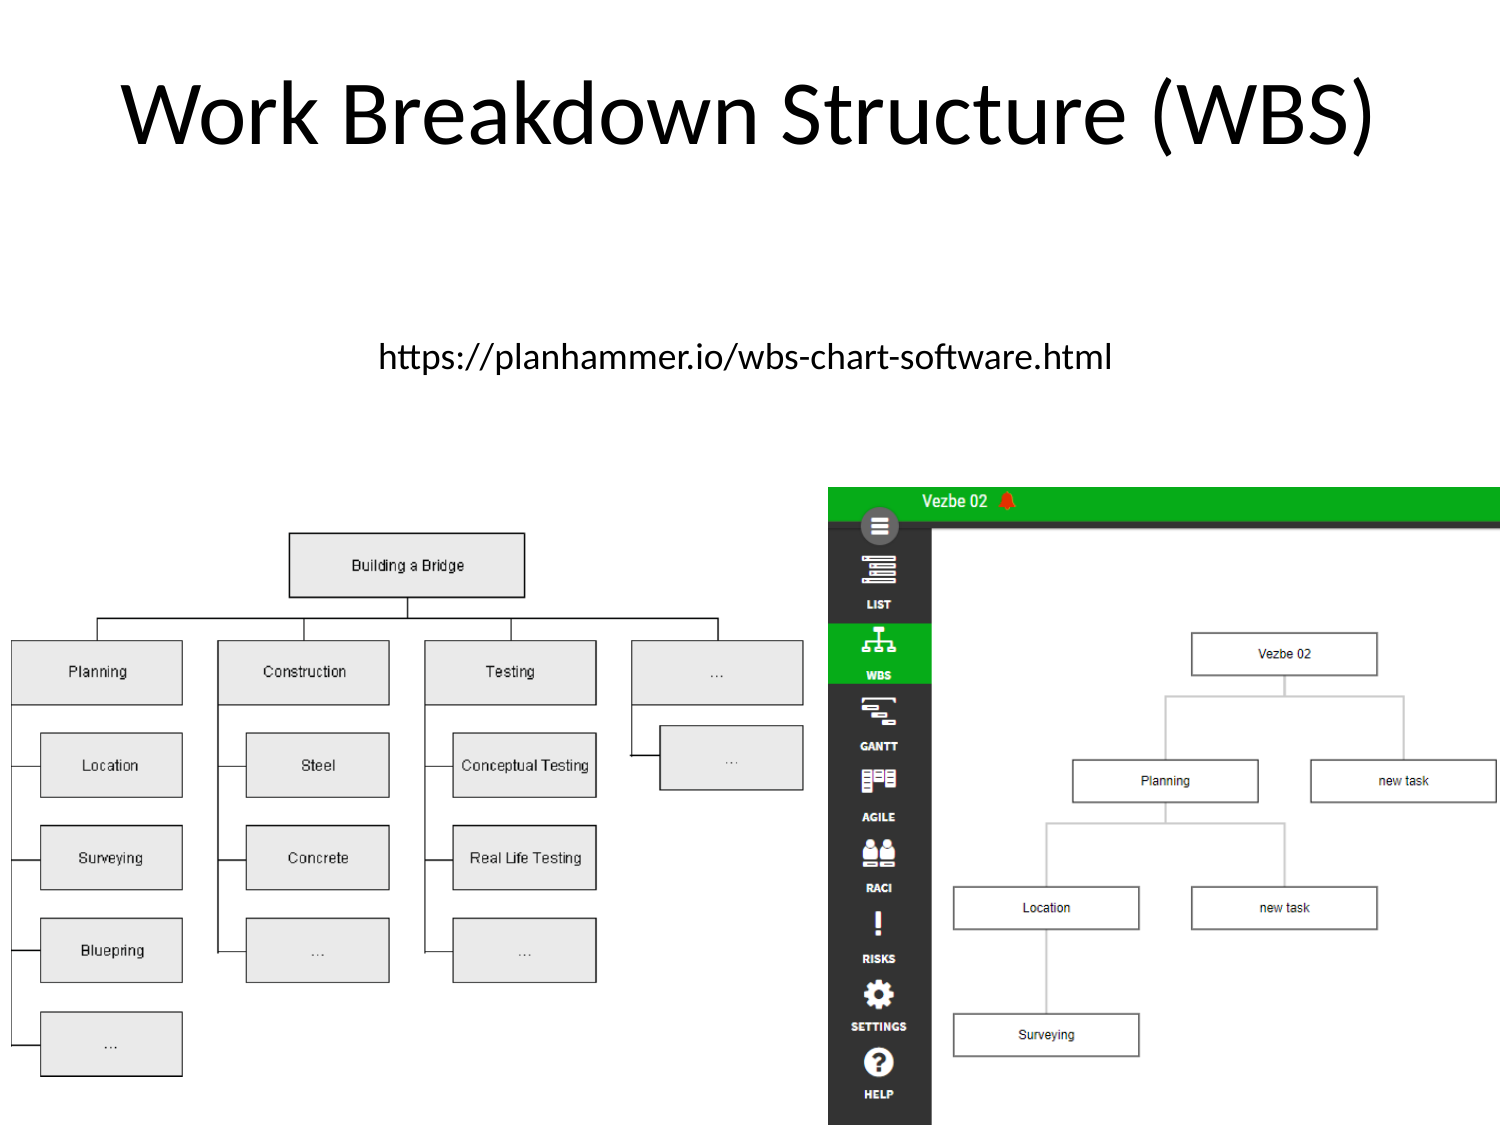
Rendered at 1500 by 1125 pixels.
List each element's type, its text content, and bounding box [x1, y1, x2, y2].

title Work Breakdown Structure (WBS) [75, 45, 1425, 233]
picture [828, 487, 1500, 1125]
text_box https://planhammer.io/wbs-chart-software.html [0, 324, 1500, 385]
picture [0, 524, 814, 1088]
